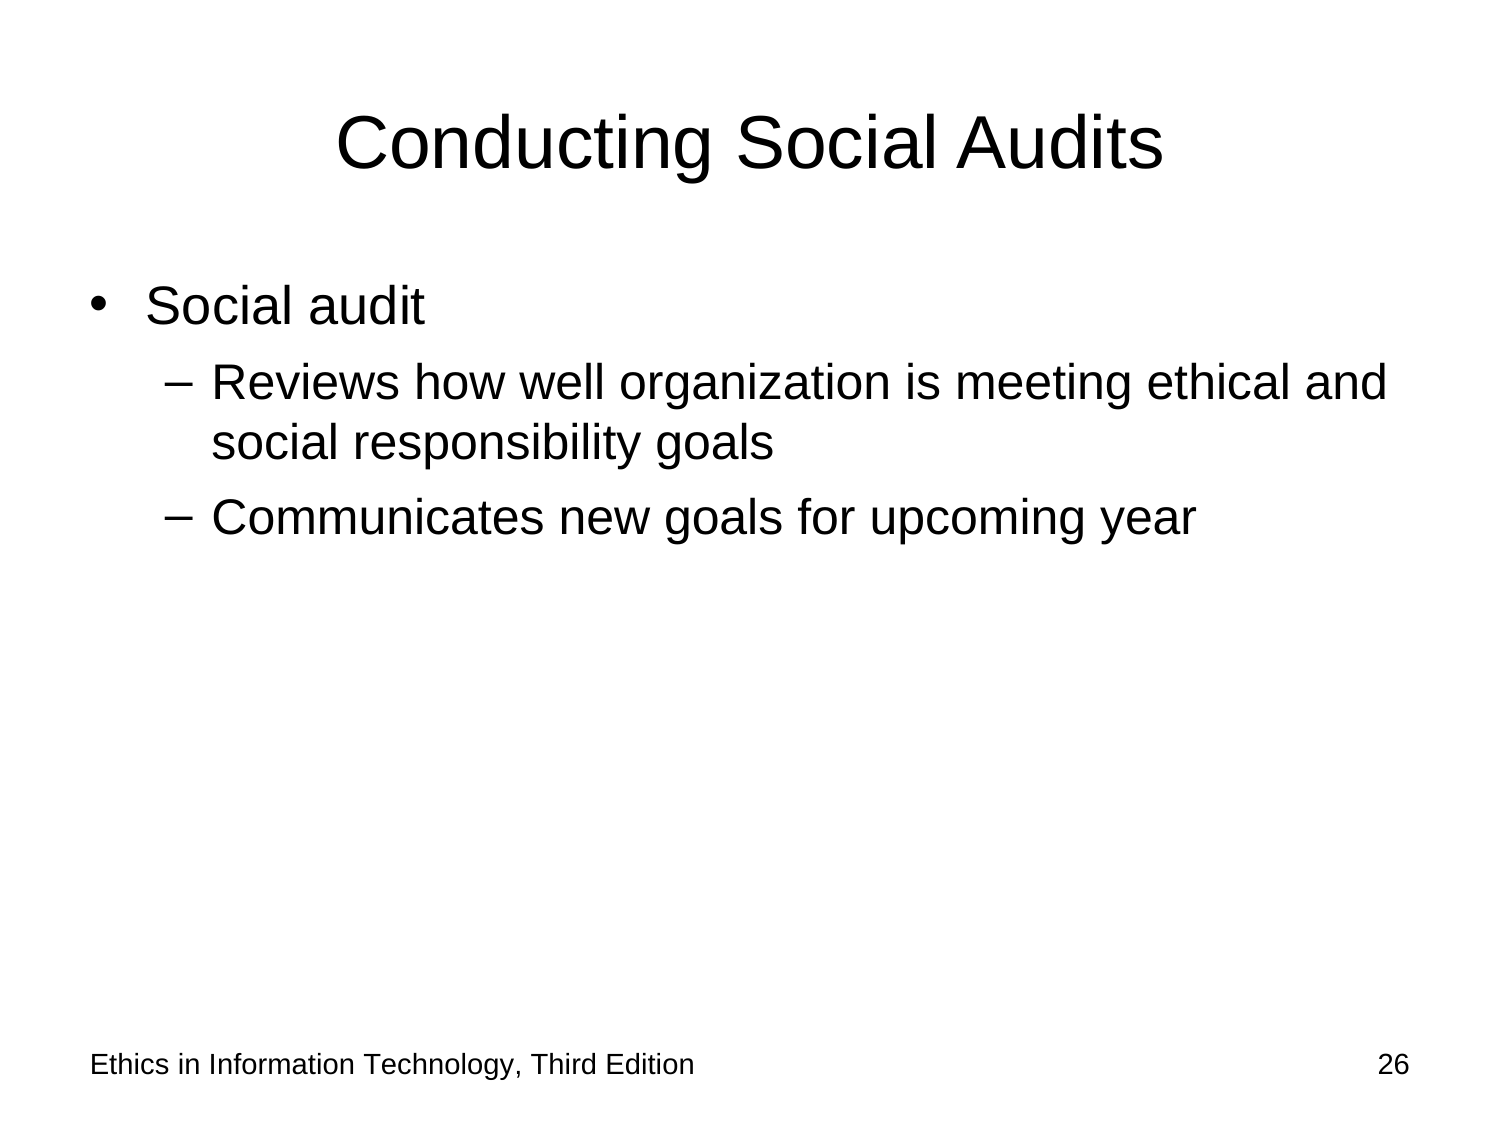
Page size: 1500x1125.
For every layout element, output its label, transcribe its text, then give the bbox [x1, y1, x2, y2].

text_box Ethics in Information Technology, Third Edition [74, 1037, 1074, 1103]
text_box <number> [1074, 1037, 1425, 1103]
title Conducting Social Audits [75, 86, 1426, 192]
list Social audit Reviews how well organization is meeting ethical and social responsibility goals Communicates new goals for upcoming year [75, 262, 1426, 638]
